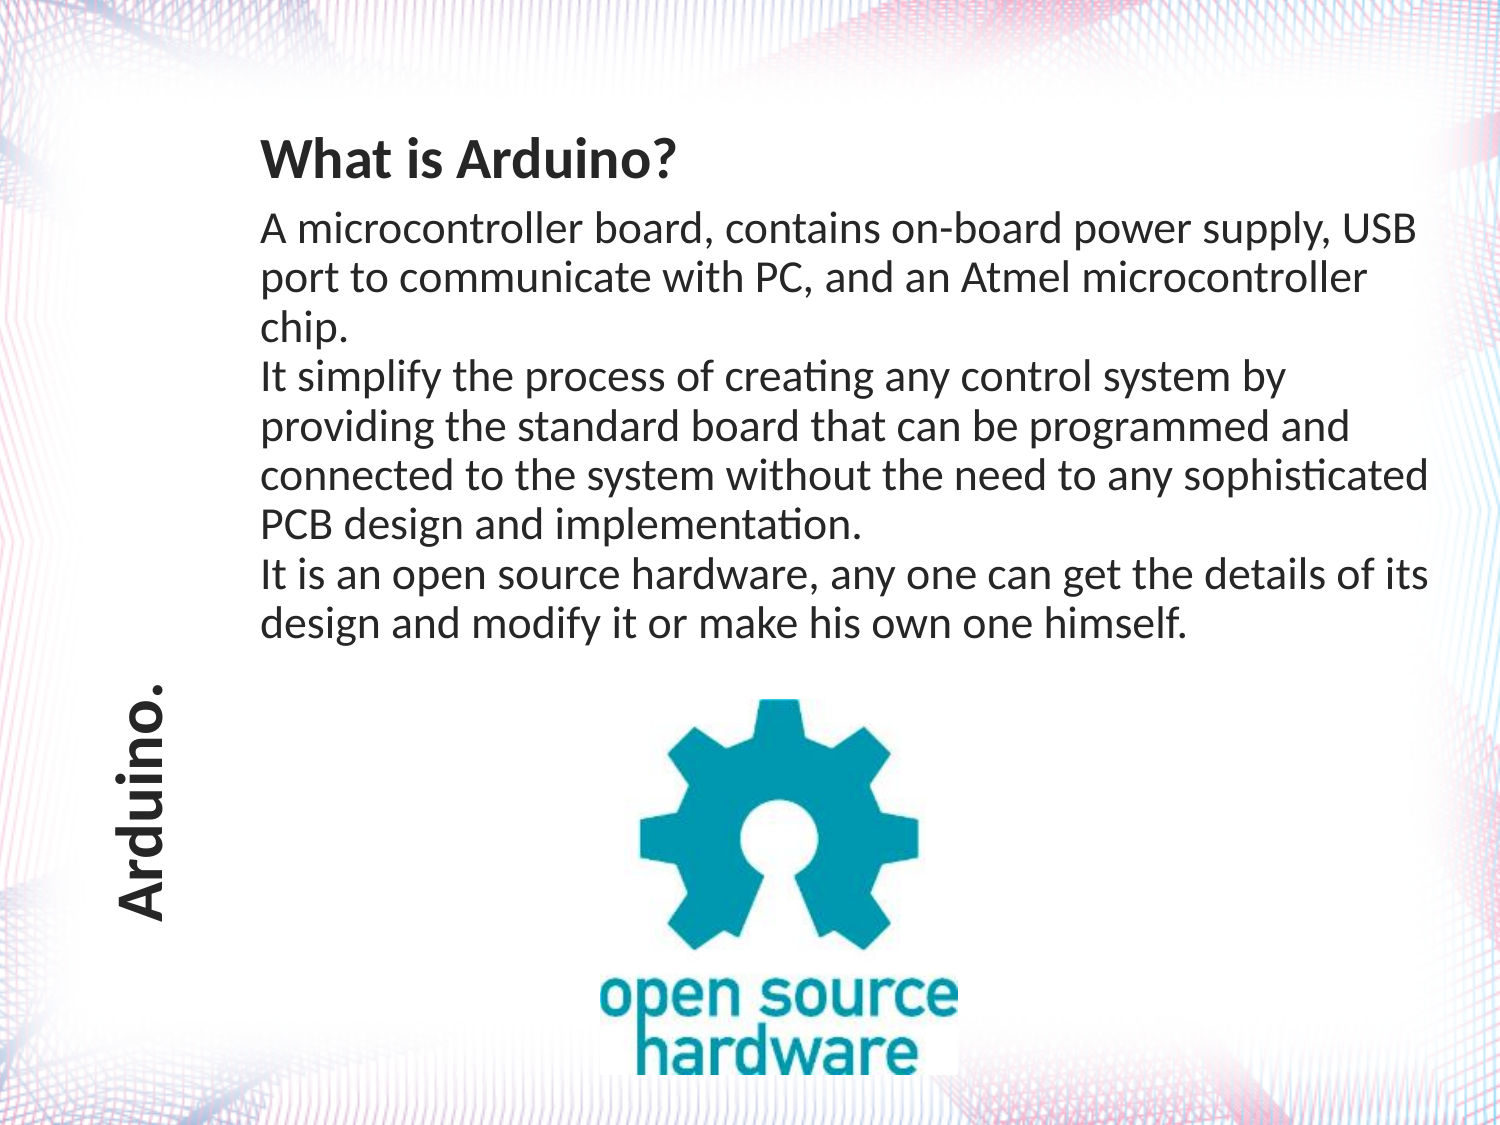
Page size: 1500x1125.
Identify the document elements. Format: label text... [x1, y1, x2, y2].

text_box Arduino. [12, 37, 184, 938]
picture [0, 0, 1500, 1125]
text_box What is Arduino? A microcontroller board, contains on-board power supply, USB port to communicate with PC, and an Atmel microcontroller chip. It simplify the process of creating any control system by providing the standard board that can be programmed and connected to the system without the need to any sophisticated PCB design and implementation. It is an open source hardware, any one can get the details of its design and modify it or make his own one himself. [245, 112, 1458, 838]
